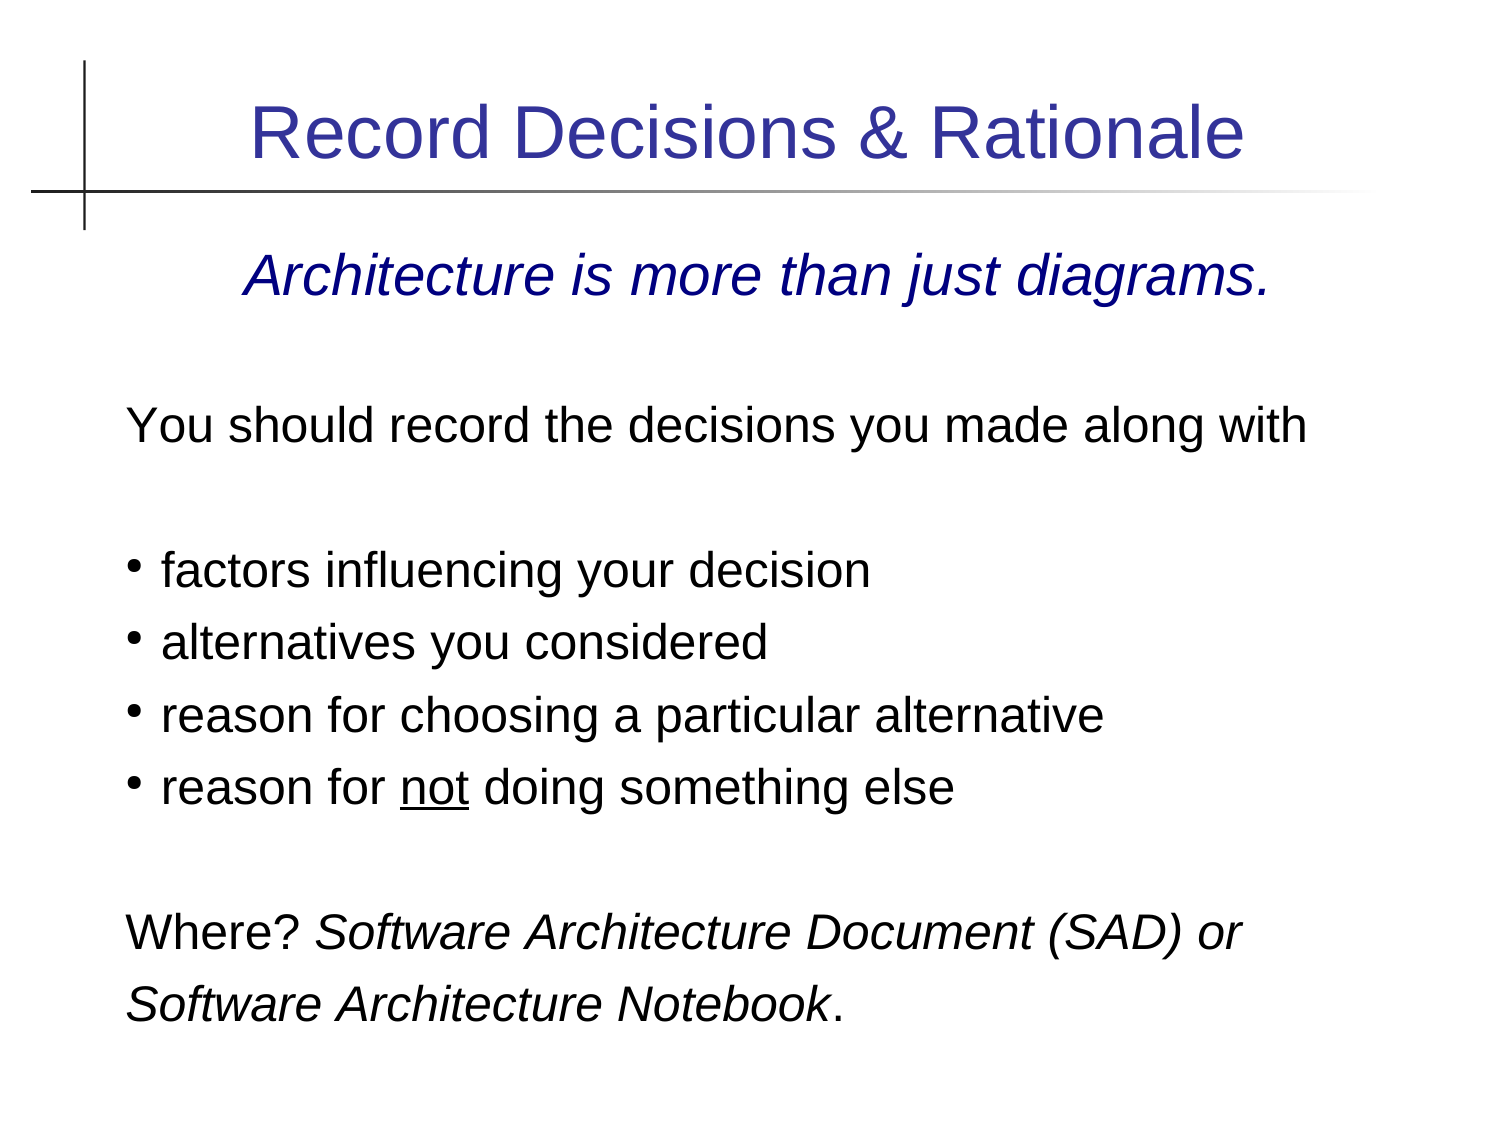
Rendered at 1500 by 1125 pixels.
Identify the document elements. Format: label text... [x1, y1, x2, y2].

title Record Decisions & Rationale [100, 42, 1397, 182]
list Architecture is more than just diagrams. You should record the decisions you made along with factors influencing your decision alternatives you considered reason for choosing a particular alternative reason for not doing something else Where? Software Architecture Document (SAD) or Software Architecture Notebook. [110, 229, 1408, 1051]
